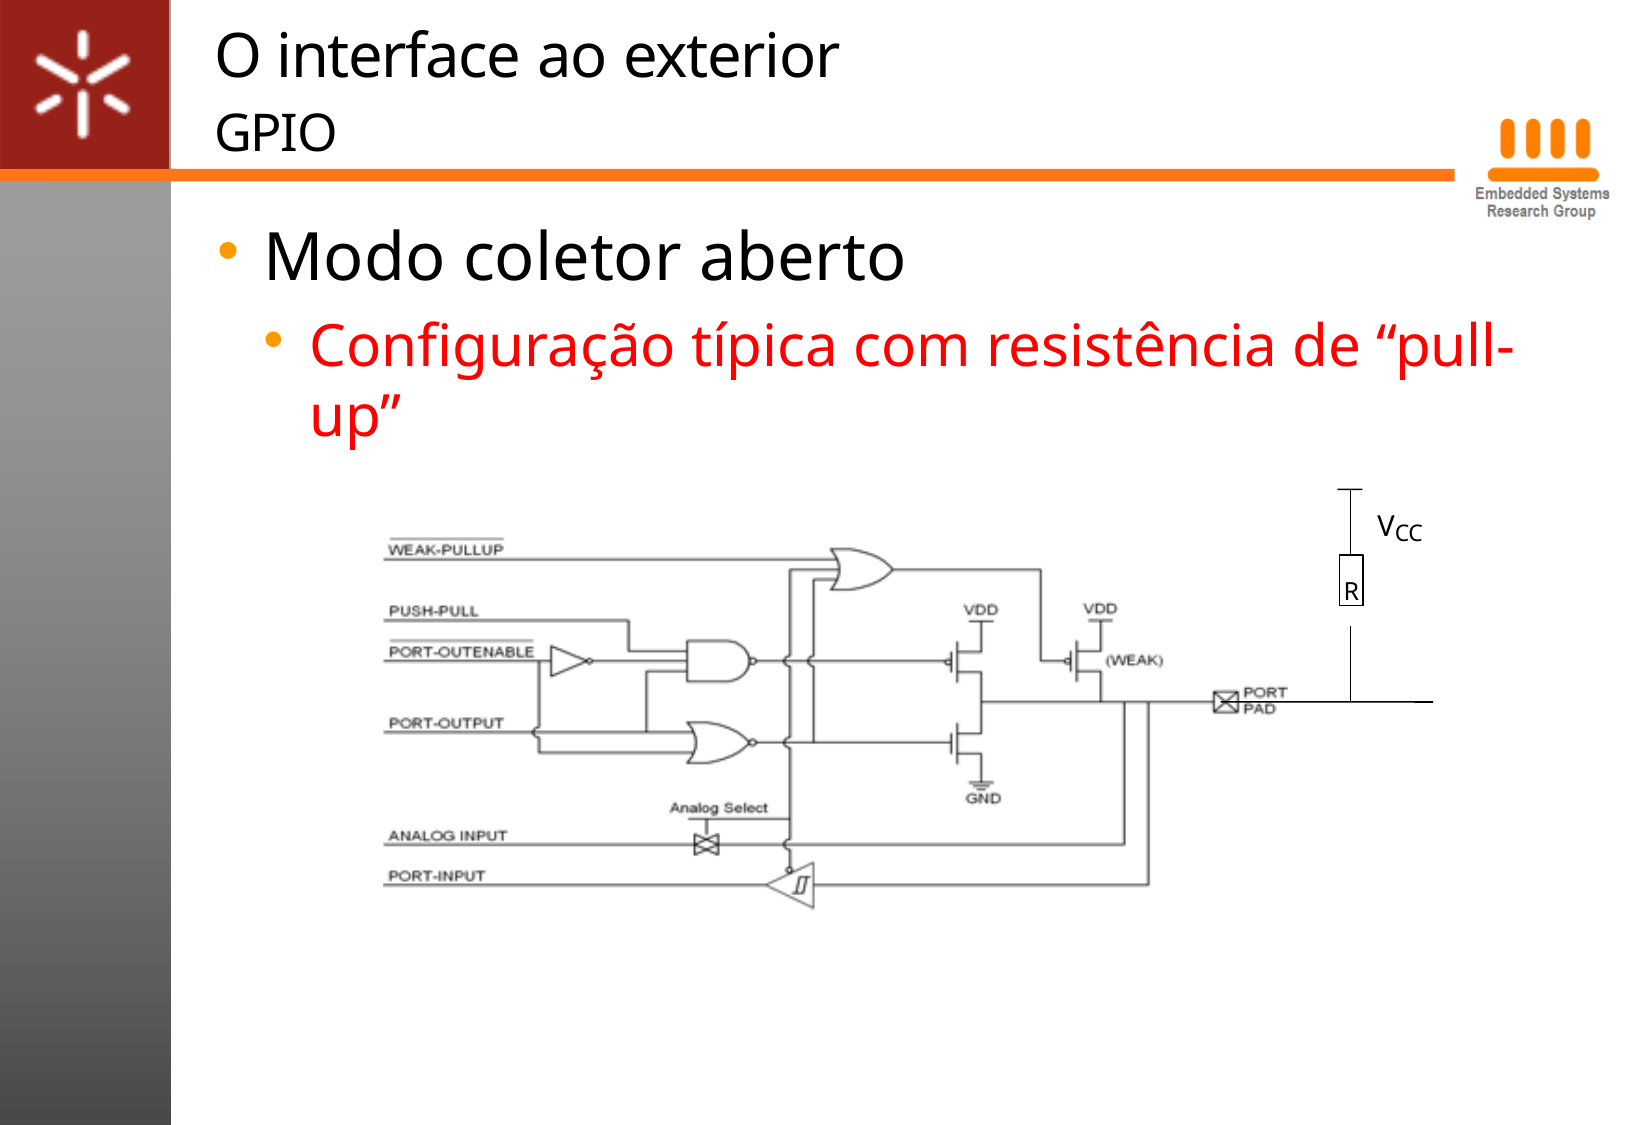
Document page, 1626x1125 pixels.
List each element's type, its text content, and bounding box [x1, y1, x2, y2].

text_box R [1339, 554, 1364, 606]
picture [383, 537, 1288, 910]
picture [1475, 118, 1610, 220]
text_box Modo coletor aberto Configuração típica com resistência de “pull-up” [215, 196, 1542, 449]
picture [0, 182, 171, 1125]
text_box VCC [1371, 489, 1430, 552]
title O interface ao exterior GPIO [212, 16, 945, 234]
picture [0, 0, 171, 169]
